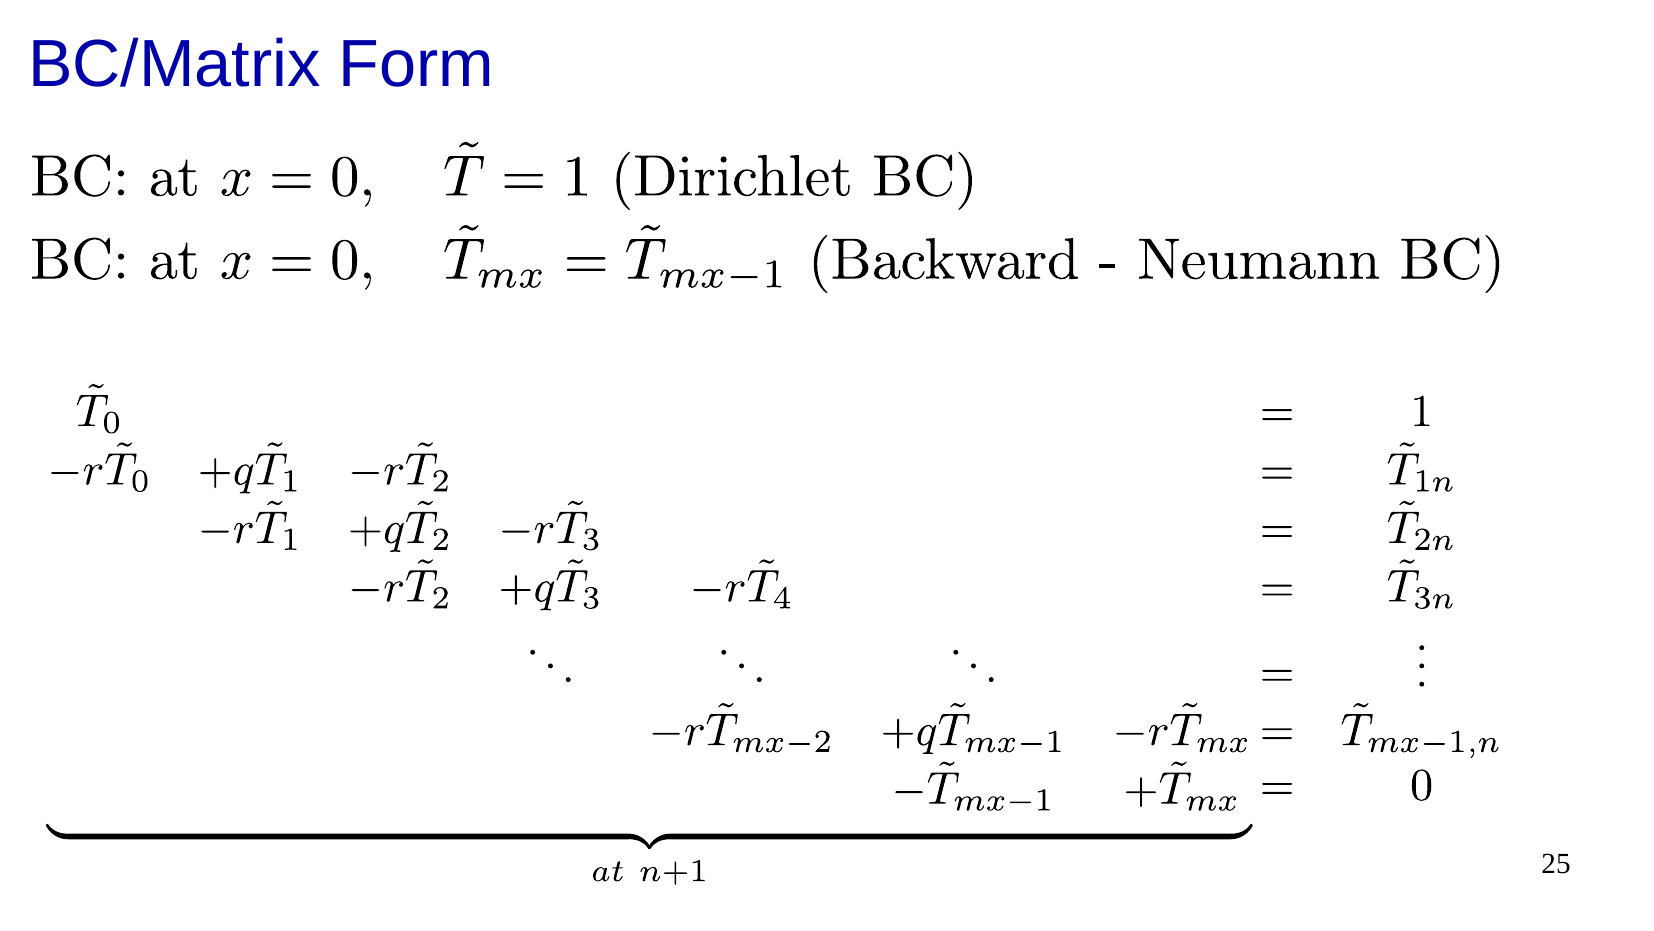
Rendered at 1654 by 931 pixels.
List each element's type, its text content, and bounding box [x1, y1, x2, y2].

text_box [30, 141, 978, 211]
title BC/Matrix Form [28, 21, 1626, 106]
text_box [30, 225, 1505, 294]
text_box [45, 383, 1501, 886]
